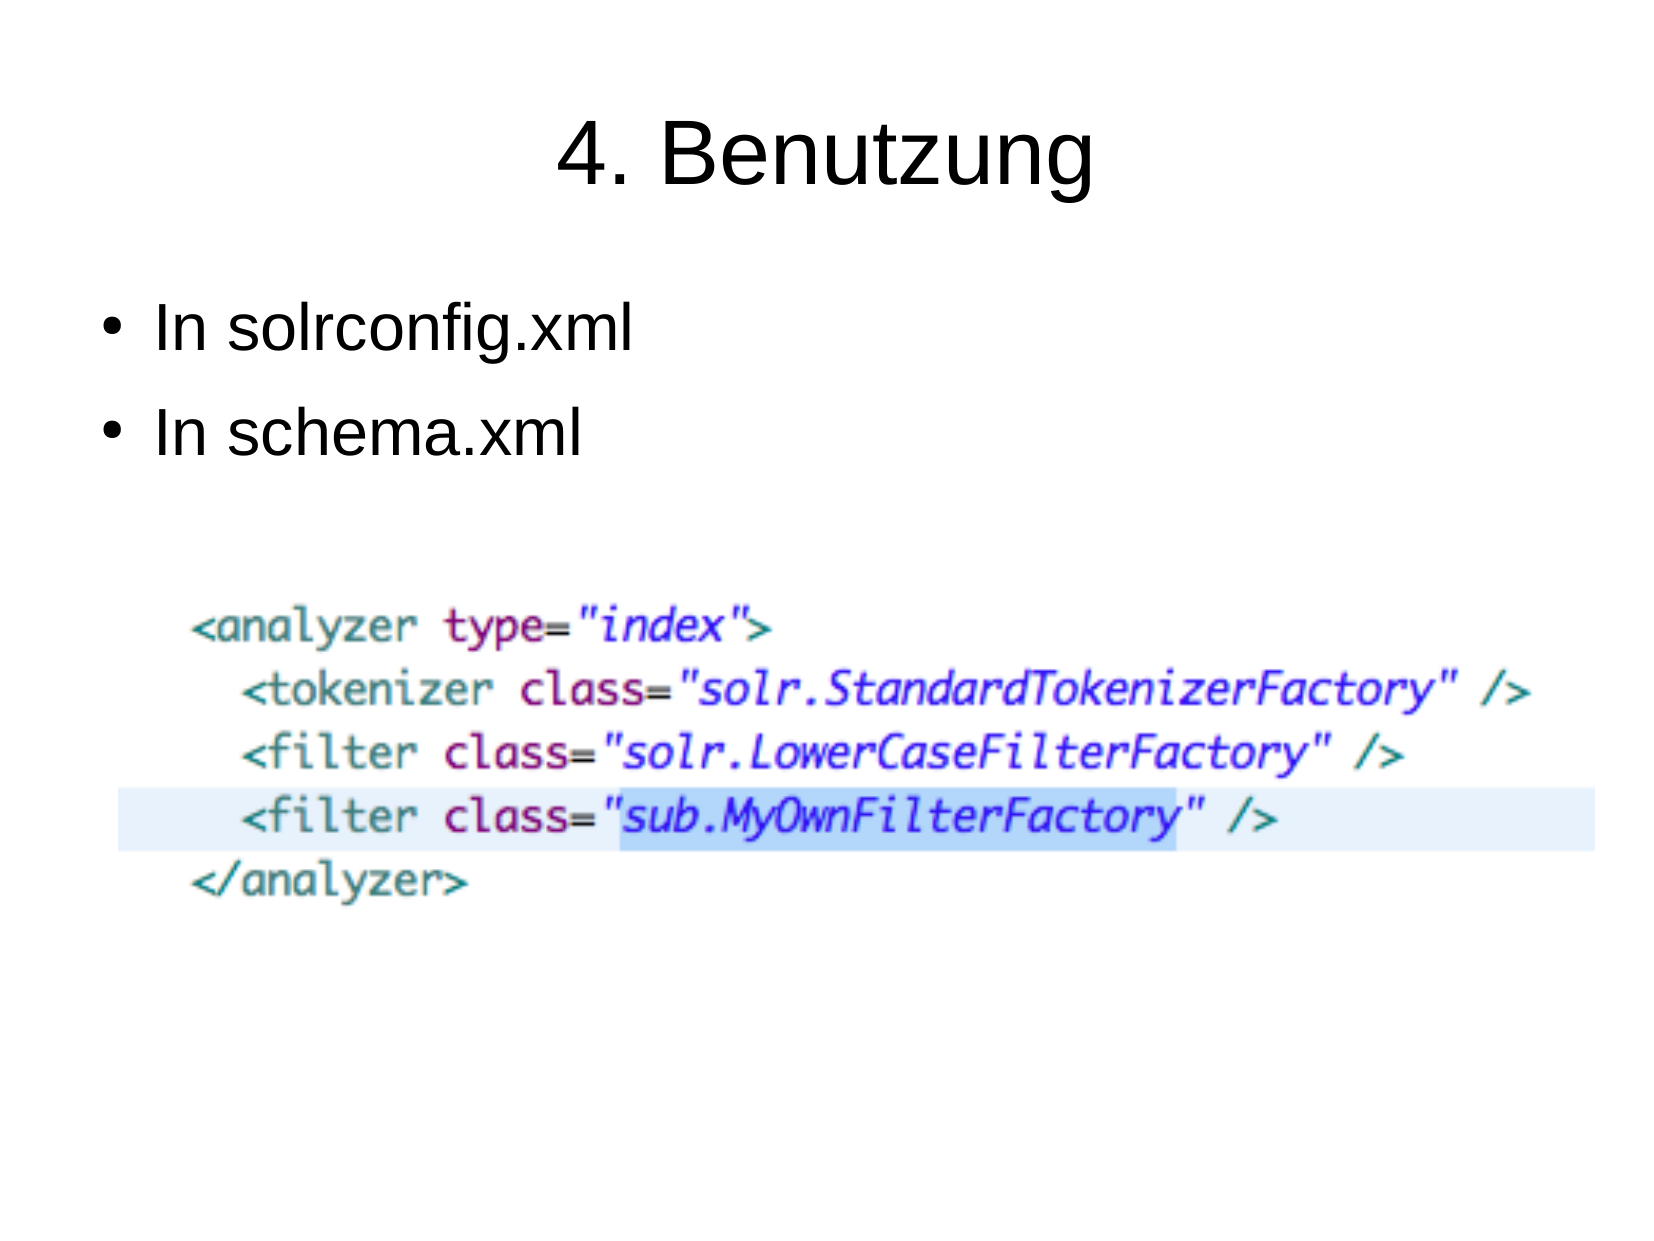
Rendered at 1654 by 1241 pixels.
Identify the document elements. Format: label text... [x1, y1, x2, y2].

picture [118, 598, 1595, 922]
list In solrconfig.xml In schema.xml [82, 290, 1571, 1010]
title 4. Benutzung [82, 49, 1571, 257]
